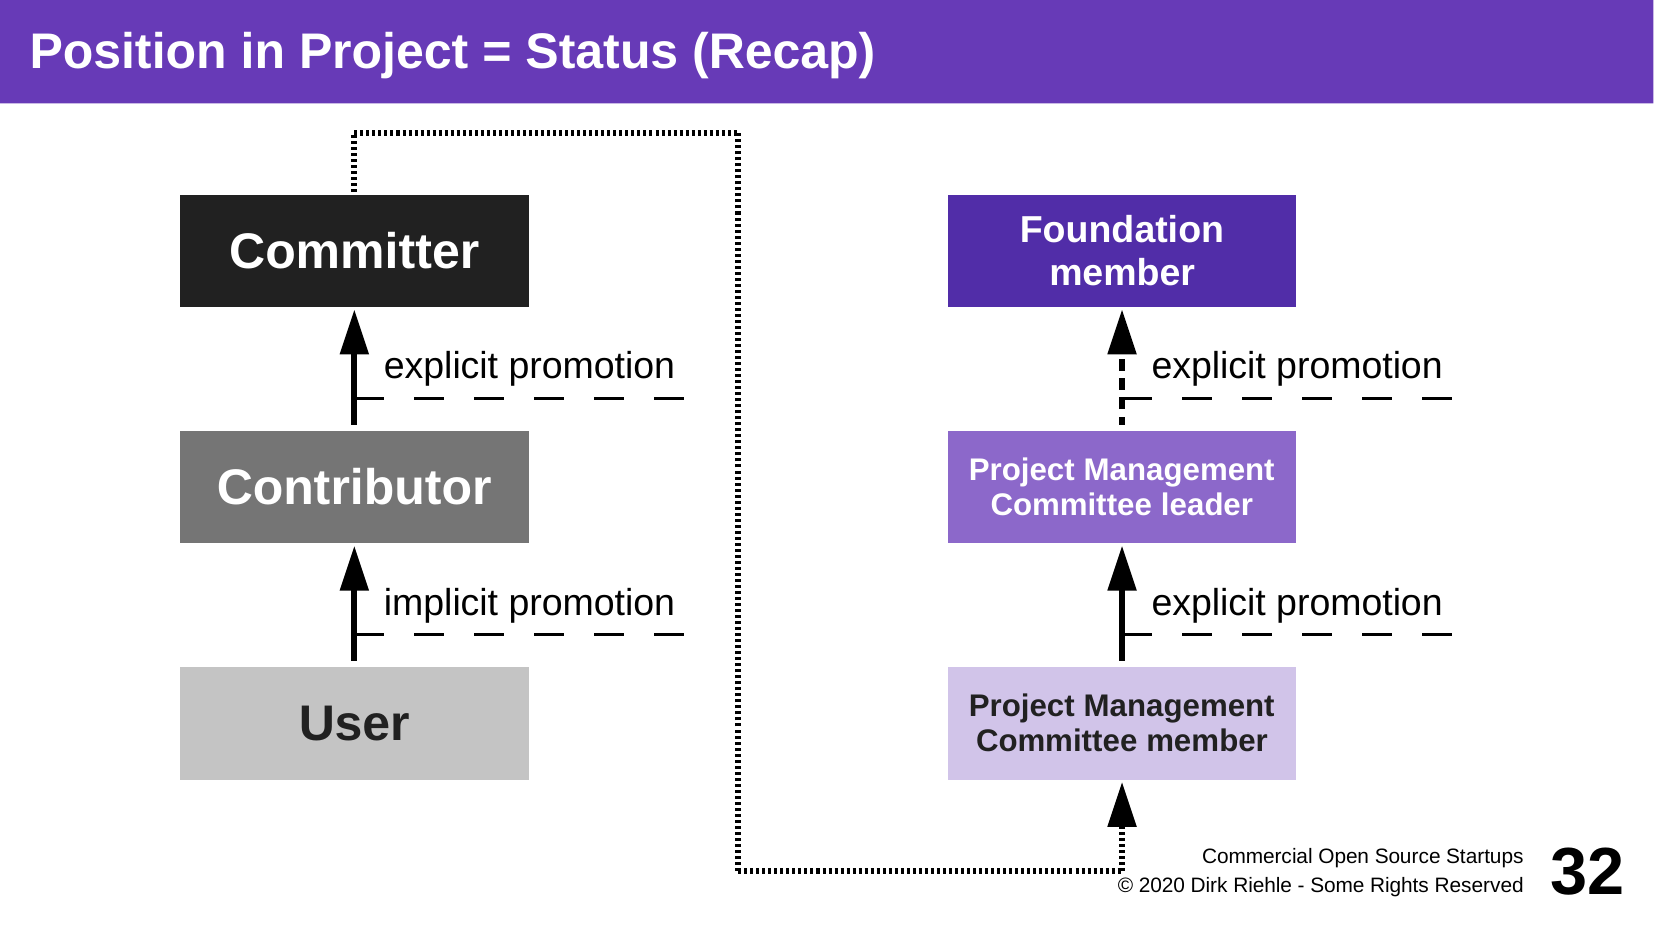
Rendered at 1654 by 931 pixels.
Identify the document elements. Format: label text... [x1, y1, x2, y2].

text_box Project Management Committee leader [944, 428, 1300, 547]
text_box explicit promotion [1122, 310, 1477, 399]
text_box Committer [177, 191, 532, 311]
text_box Contributor [177, 428, 532, 547]
text_box Project Management Committee member [944, 664, 1300, 783]
text_box explicit promotion [1122, 546, 1477, 635]
text_box User [177, 664, 532, 783]
text_box implicit promotion [354, 546, 709, 635]
title Position in Project = Status (Recap) [0, 0, 1654, 104]
text_box Foundation member [944, 191, 1300, 311]
text_box explicit promotion [354, 310, 709, 399]
